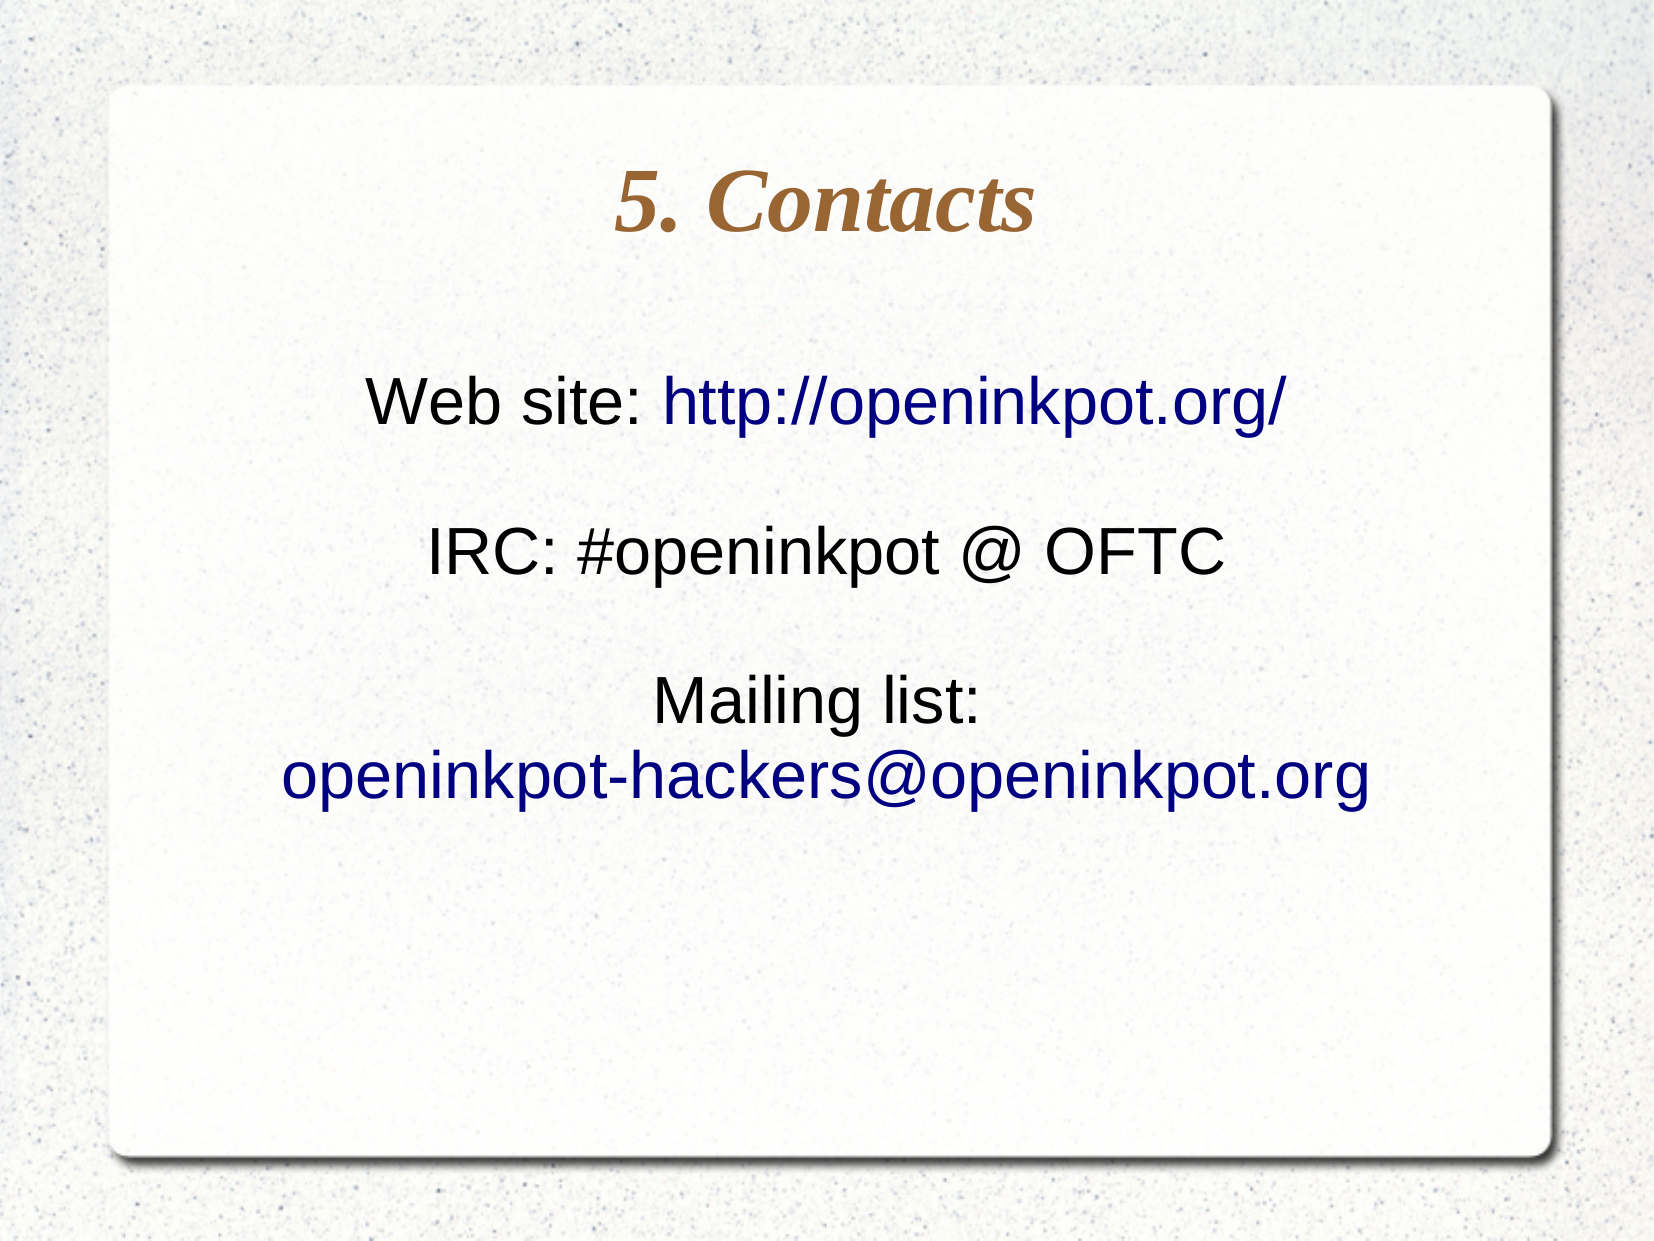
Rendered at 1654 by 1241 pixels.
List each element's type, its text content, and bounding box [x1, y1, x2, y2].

subtitle Web site: http://openinkpot.org/ IRC: #openinkpot @ OFTC Mailing list: openinkpot-hackers@openinkpot.org [118, 104, 1536, 1148]
picture [0, 0, 1654, 1241]
